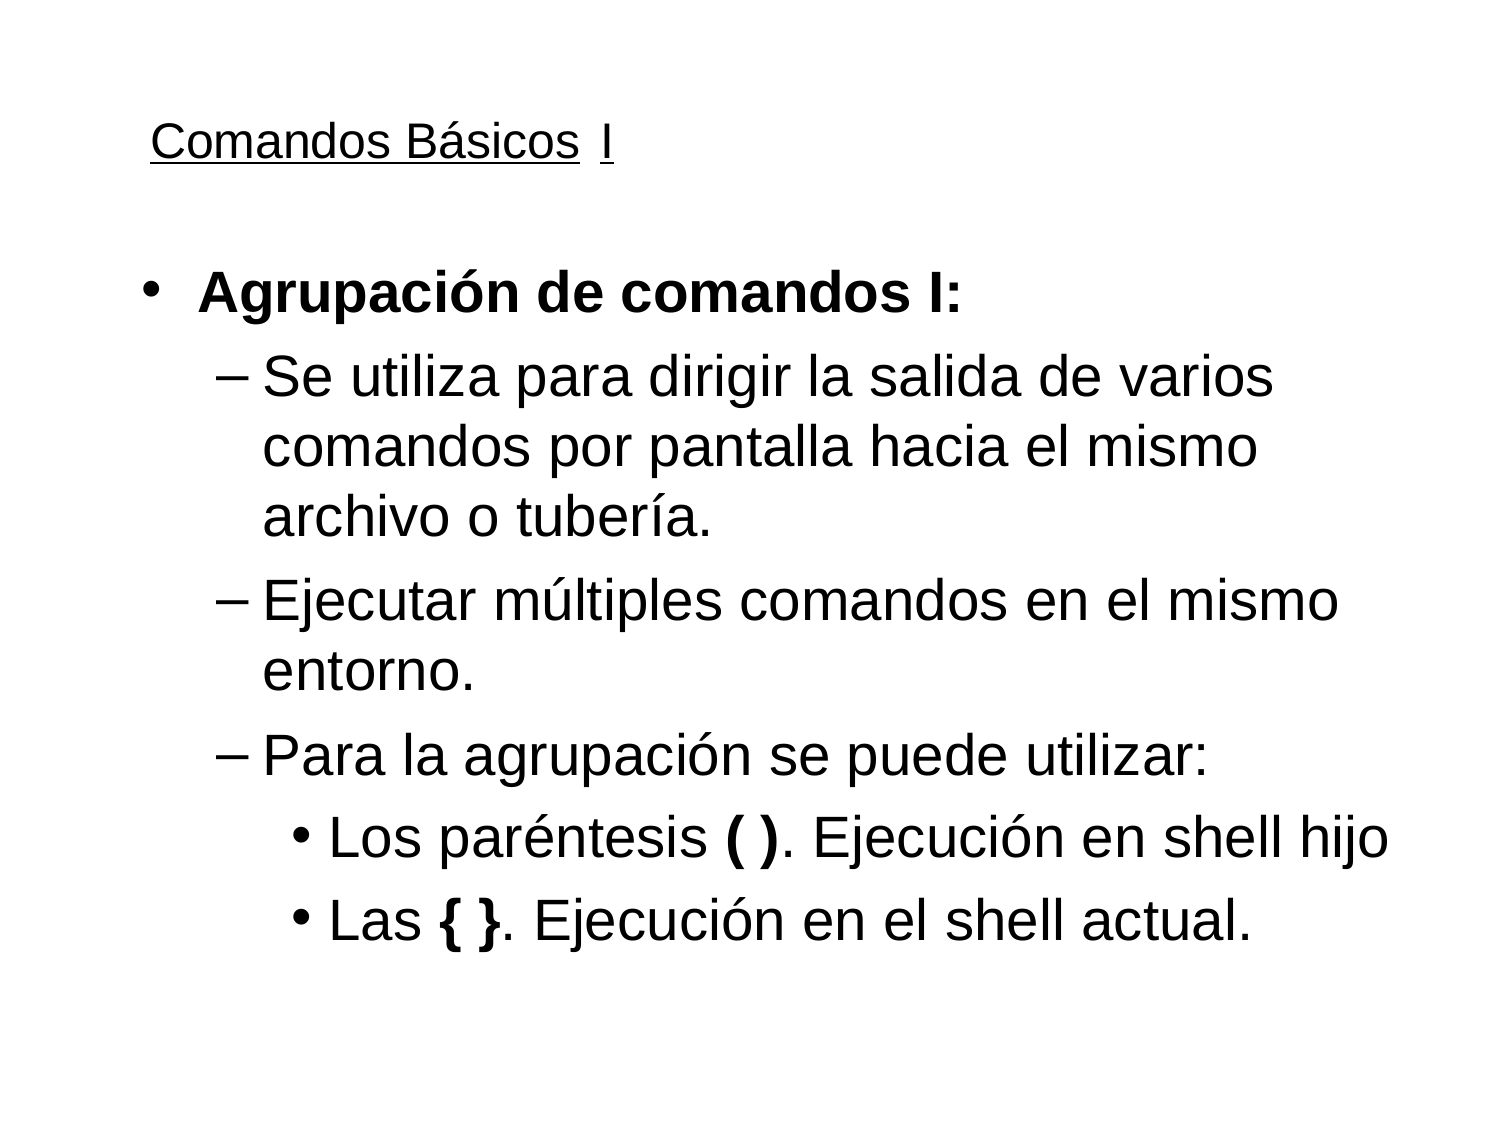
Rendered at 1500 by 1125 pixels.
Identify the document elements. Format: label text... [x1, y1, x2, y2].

list Agrupación de comandos I: Se utiliza para dirigir la salida de varios comandos por pantalla hacia el mismo archivo o tubería. Ejecutar múltiples comandos en el mismo entorno. Para la agrupación se puede utilizar: Los paréntesis ( ). Ejecución en shell hijo Las { }. Ejecución en el shell actual. [126, 259, 1477, 1083]
title Comandos Básicos I [75, 45, 1426, 233]
